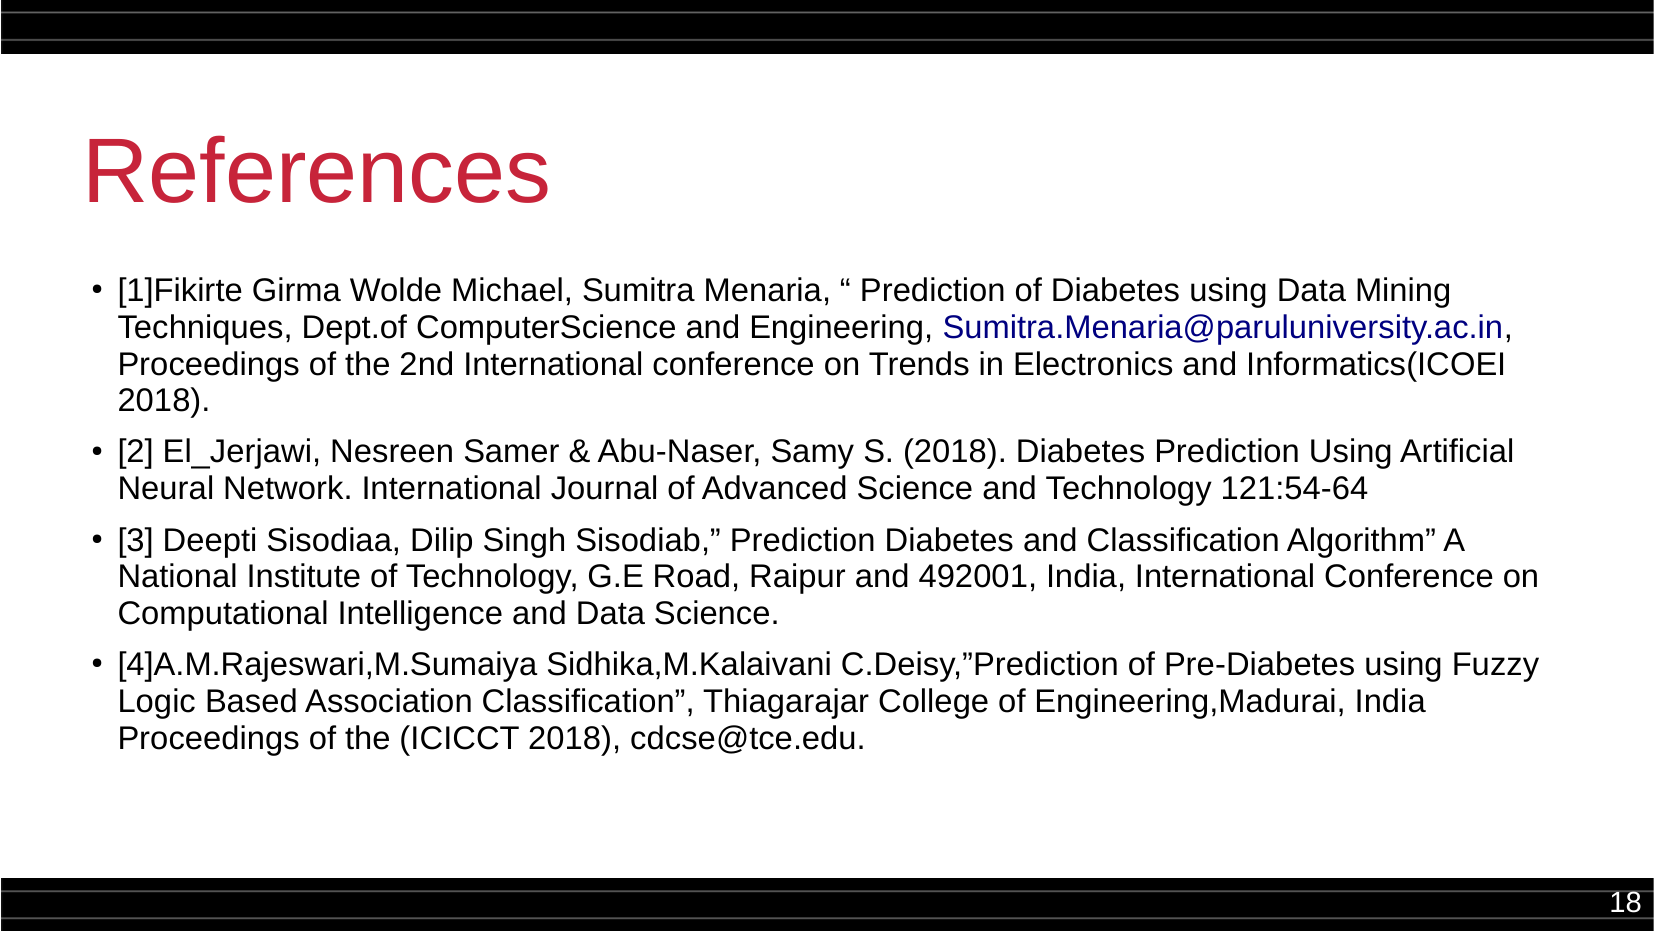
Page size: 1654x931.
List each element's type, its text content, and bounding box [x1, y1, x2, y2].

list [1]Fikirte Girma Wolde Michael, Sumitra Menaria, “ Prediction of Diabetes using Data Mining Techniques, Dept.of ComputerScience and Engineering, Sumitra.Menaria@paruluniversity.ac.in, Proceedings of the 2nd International conference on Trends in Electronics and Informatics(ICOEI 2018). [2] El_Jerjawi, Nesreen Samer & Abu-Naser, Samy S. (2018). Diabetes Prediction Using Artificial Neural Network. International Journal of Advanced Science and Technology 121:54-64 [3] Deepti Sisodiaa, Dilip Singh Sisodiab,” Prediction Diabetes and Classification Algorithm” A National Institute of Technology, G.E Road, Raipur and 492001, India, International Conference on Computational Intelligence and Data Science. [4]A.M.Rajeswari,M.Sumaiya Sidhika,M.Kalaivani C.Deisy,”Prediction of Pre-Diabetes using Fuzzy Logic Based Association Classification”, Thiagarajar College of Engineering,Madurai, India Proceedings of the (ICICCT 2018), cdcse@tce.edu. [82, 271, 1571, 758]
title References [82, 92, 1571, 249]
picture [1, 0, 1654, 54]
picture [1, 878, 1654, 931]
